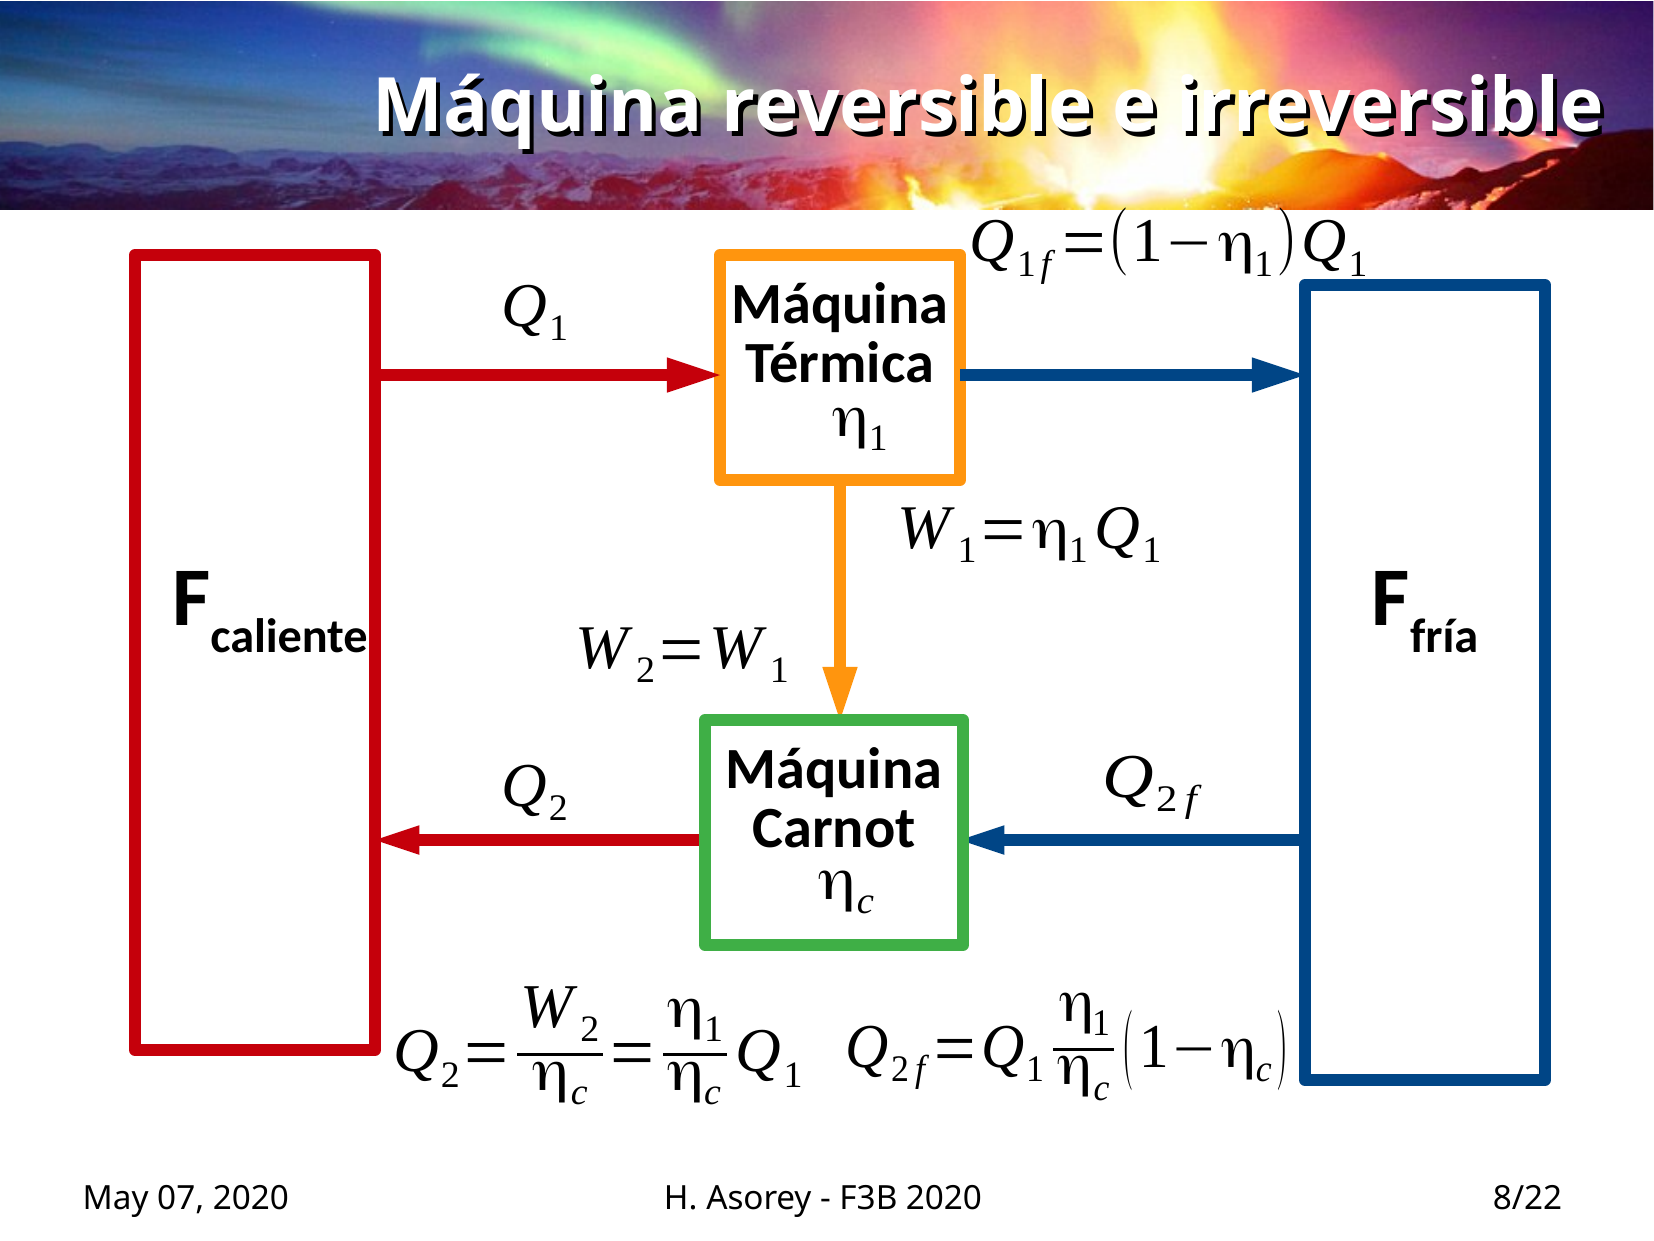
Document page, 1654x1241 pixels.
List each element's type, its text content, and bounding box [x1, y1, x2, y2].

title Máquina reversible e irreversible [45, 15, 1606, 191]
text_box Máquina Carnot [705, 720, 964, 946]
chart [495, 750, 575, 829]
chart [495, 270, 575, 349]
text_box Máquina Térmica [720, 255, 961, 481]
chart [839, 990, 1295, 1108]
chart [810, 868, 882, 923]
picture [0, 1, 1654, 210]
chart [963, 205, 1374, 285]
text_box Fcaliente [150, 555, 391, 691]
chart [1095, 741, 1210, 820]
text_box Ffría [1305, 555, 1546, 691]
chart [825, 405, 894, 459]
chart [890, 492, 1168, 571]
chart [386, 971, 809, 1113]
chart [569, 612, 796, 691]
